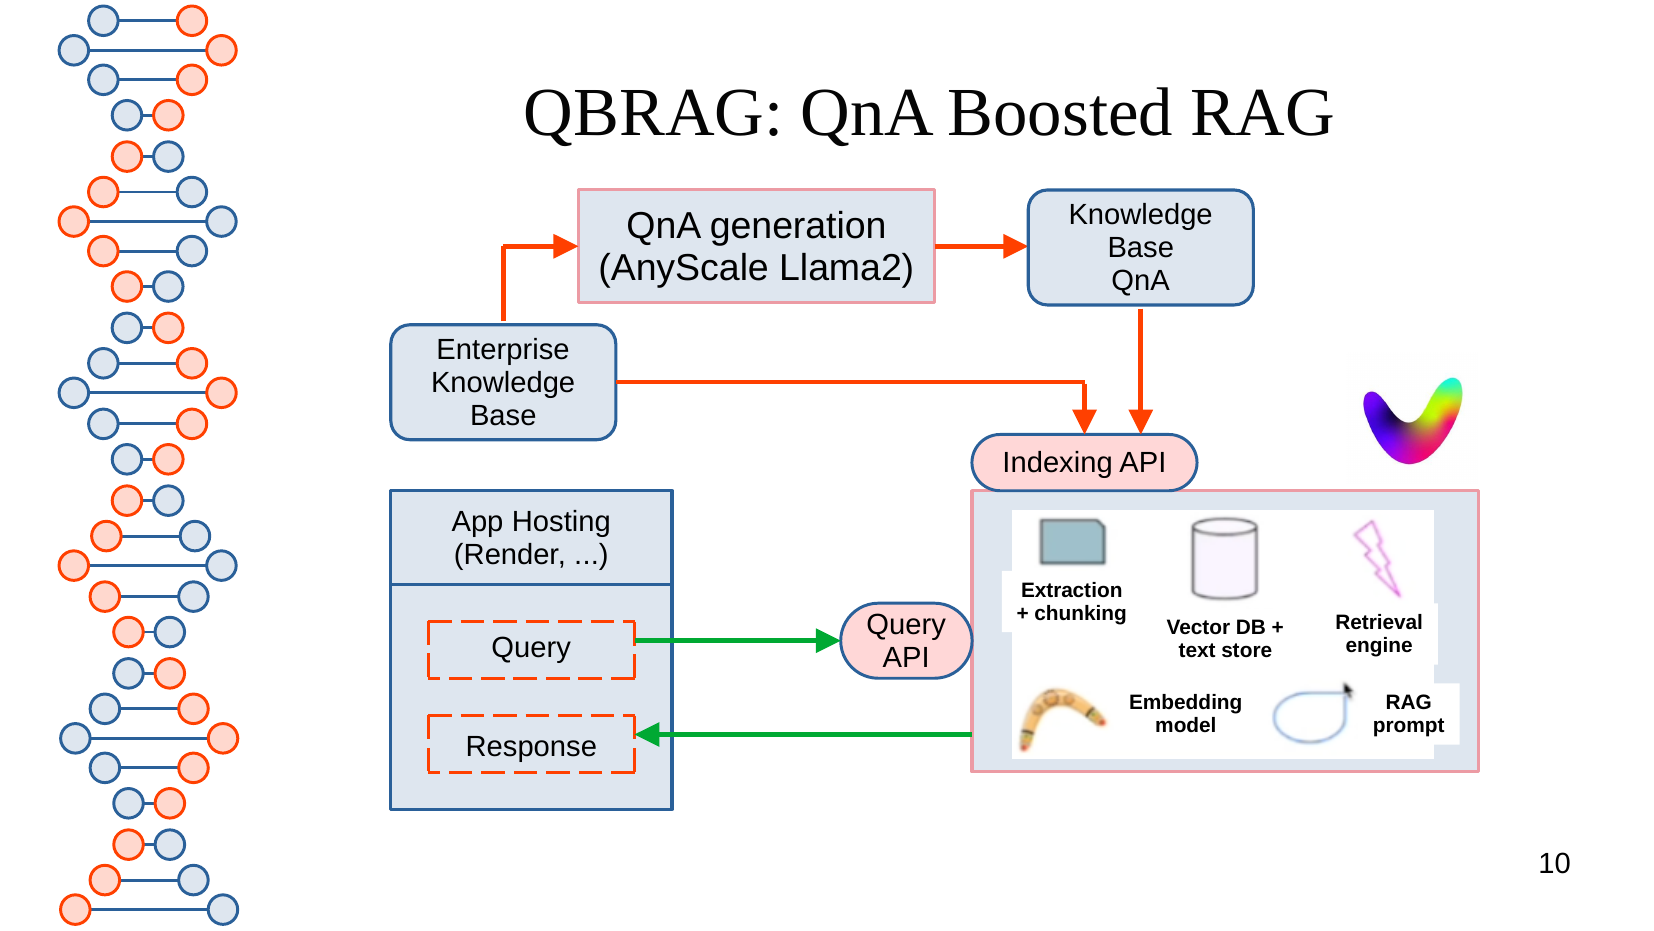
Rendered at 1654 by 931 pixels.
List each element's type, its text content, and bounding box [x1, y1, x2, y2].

text_box Knowledge Base QnA [1028, 189, 1254, 305]
text_box Vector DB + text store [1151, 608, 1299, 670]
text_box [972, 490, 1479, 772]
text_box Query API [840, 603, 973, 679]
text_box Query Response [390, 584, 673, 810]
picture [1012, 510, 1434, 759]
text_box Indexing API [971, 434, 1198, 491]
text_box Enterprise Knowledge Base [390, 324, 616, 440]
text_box RAG prompt [1358, 683, 1460, 745]
text_box App Hosting (Render, ...) [390, 490, 673, 584]
text_box QnA generation (AnyScale Llama2) [578, 189, 935, 303]
text_box Embedding model [1114, 683, 1258, 745]
text_box Retrieval engine [1320, 603, 1438, 665]
text_box Extraction + chunking [1001, 570, 1142, 633]
title QBRAG: QnA Boosted RAG [265, 35, 1595, 189]
picture [1346, 352, 1478, 484]
